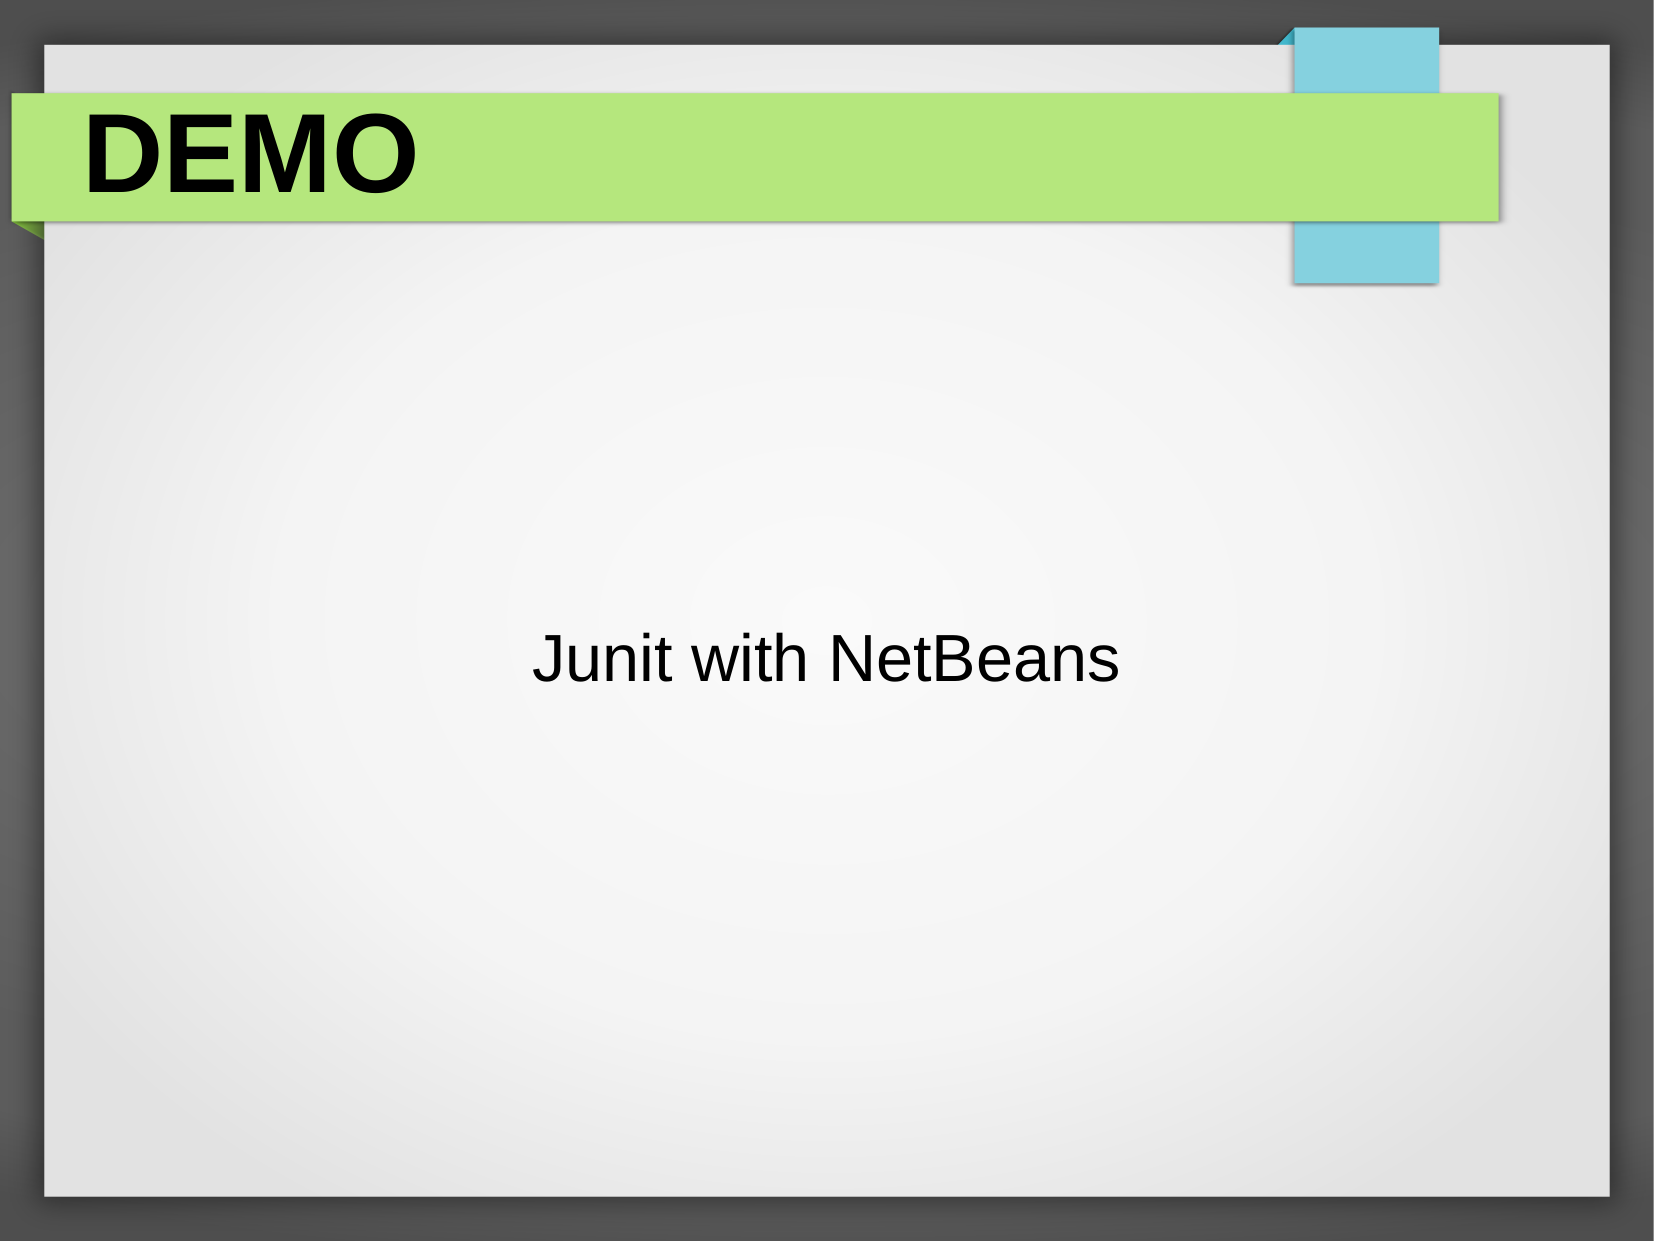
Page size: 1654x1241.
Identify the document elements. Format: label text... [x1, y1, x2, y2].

picture [0, 0, 1654, 1241]
subtitle Junit with NetBeans [82, 299, 1571, 1019]
title DEMO [82, 90, 1264, 217]
